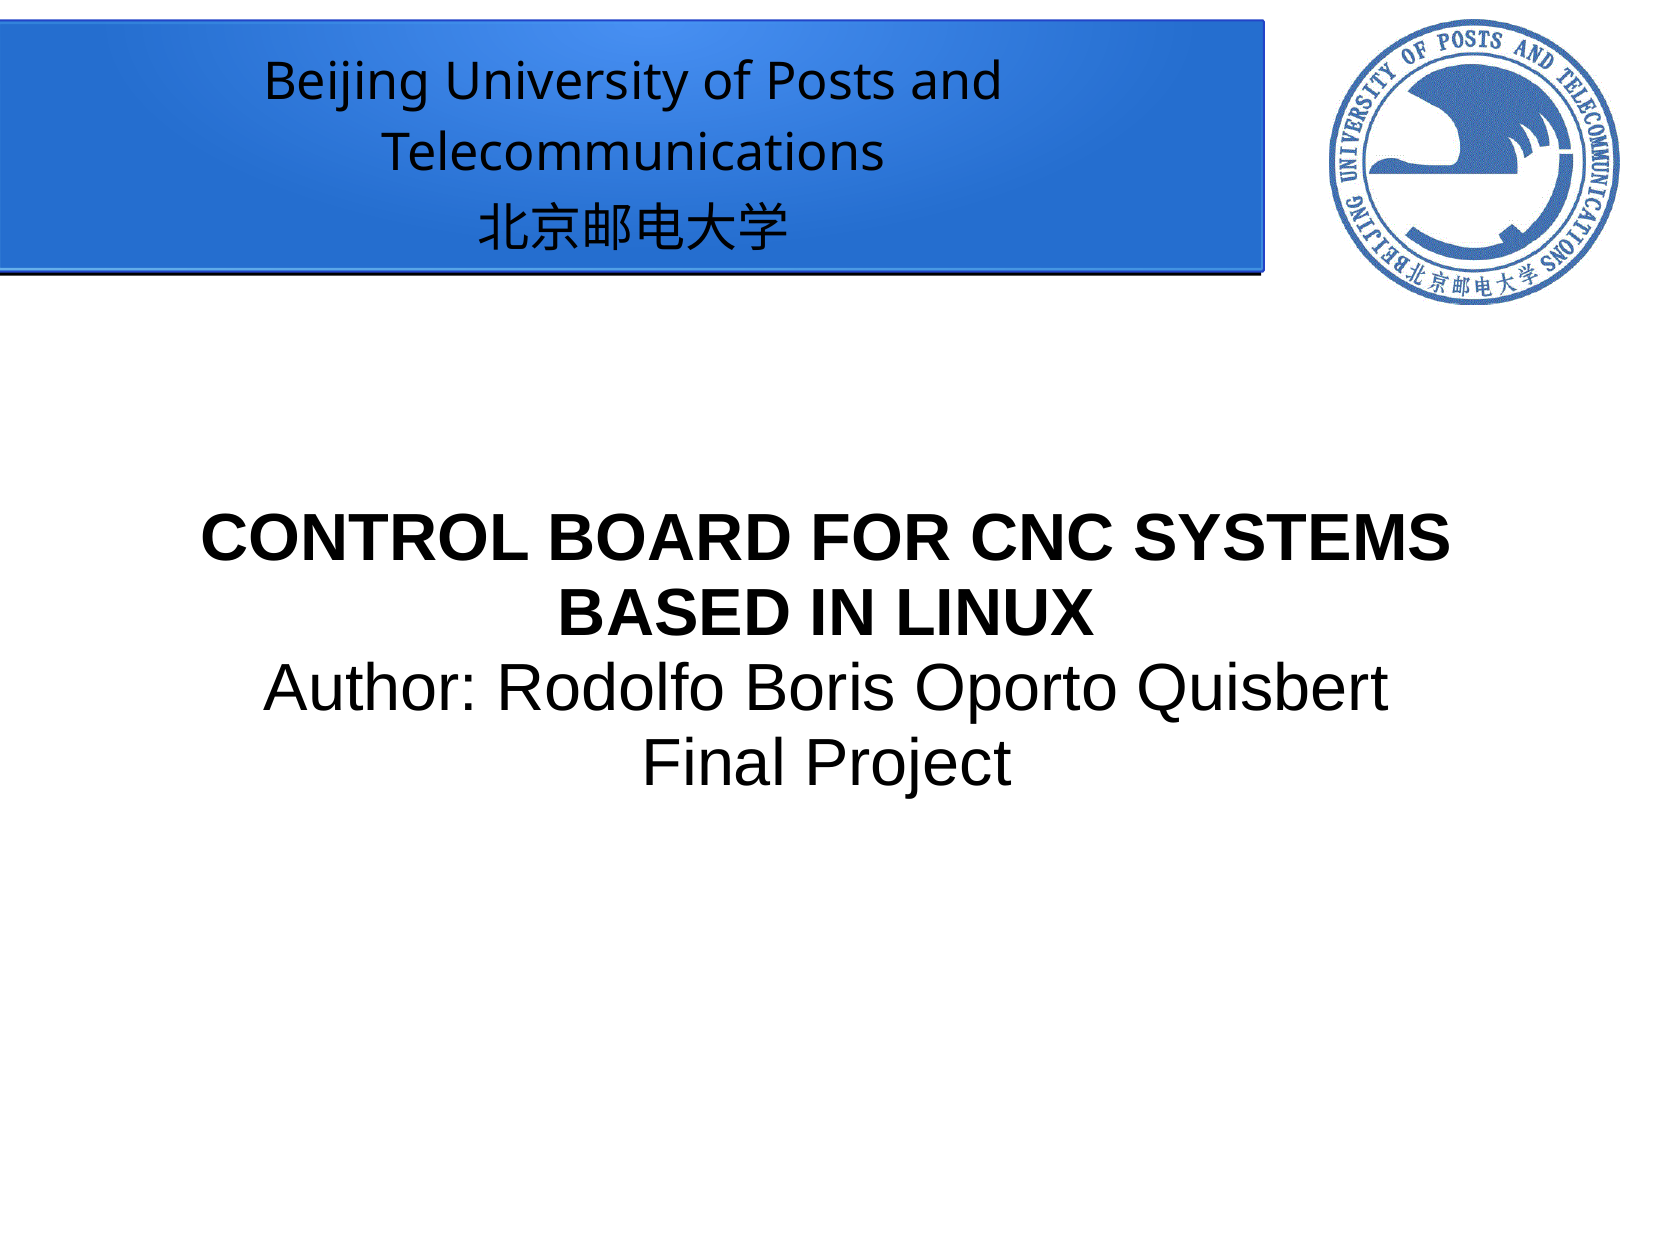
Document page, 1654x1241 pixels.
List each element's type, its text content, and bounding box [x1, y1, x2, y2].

subtitle CONTROL BOARD FOR CNC SYSTEMS BASED IN LINUX Author: Rodolfo Boris Oporto Quisbert Final Project [82, 290, 1571, 1010]
title Beijing University of Posts and Telecommunications 北京邮电大学 [52, 49, 1216, 257]
picture [1318, 15, 1635, 315]
